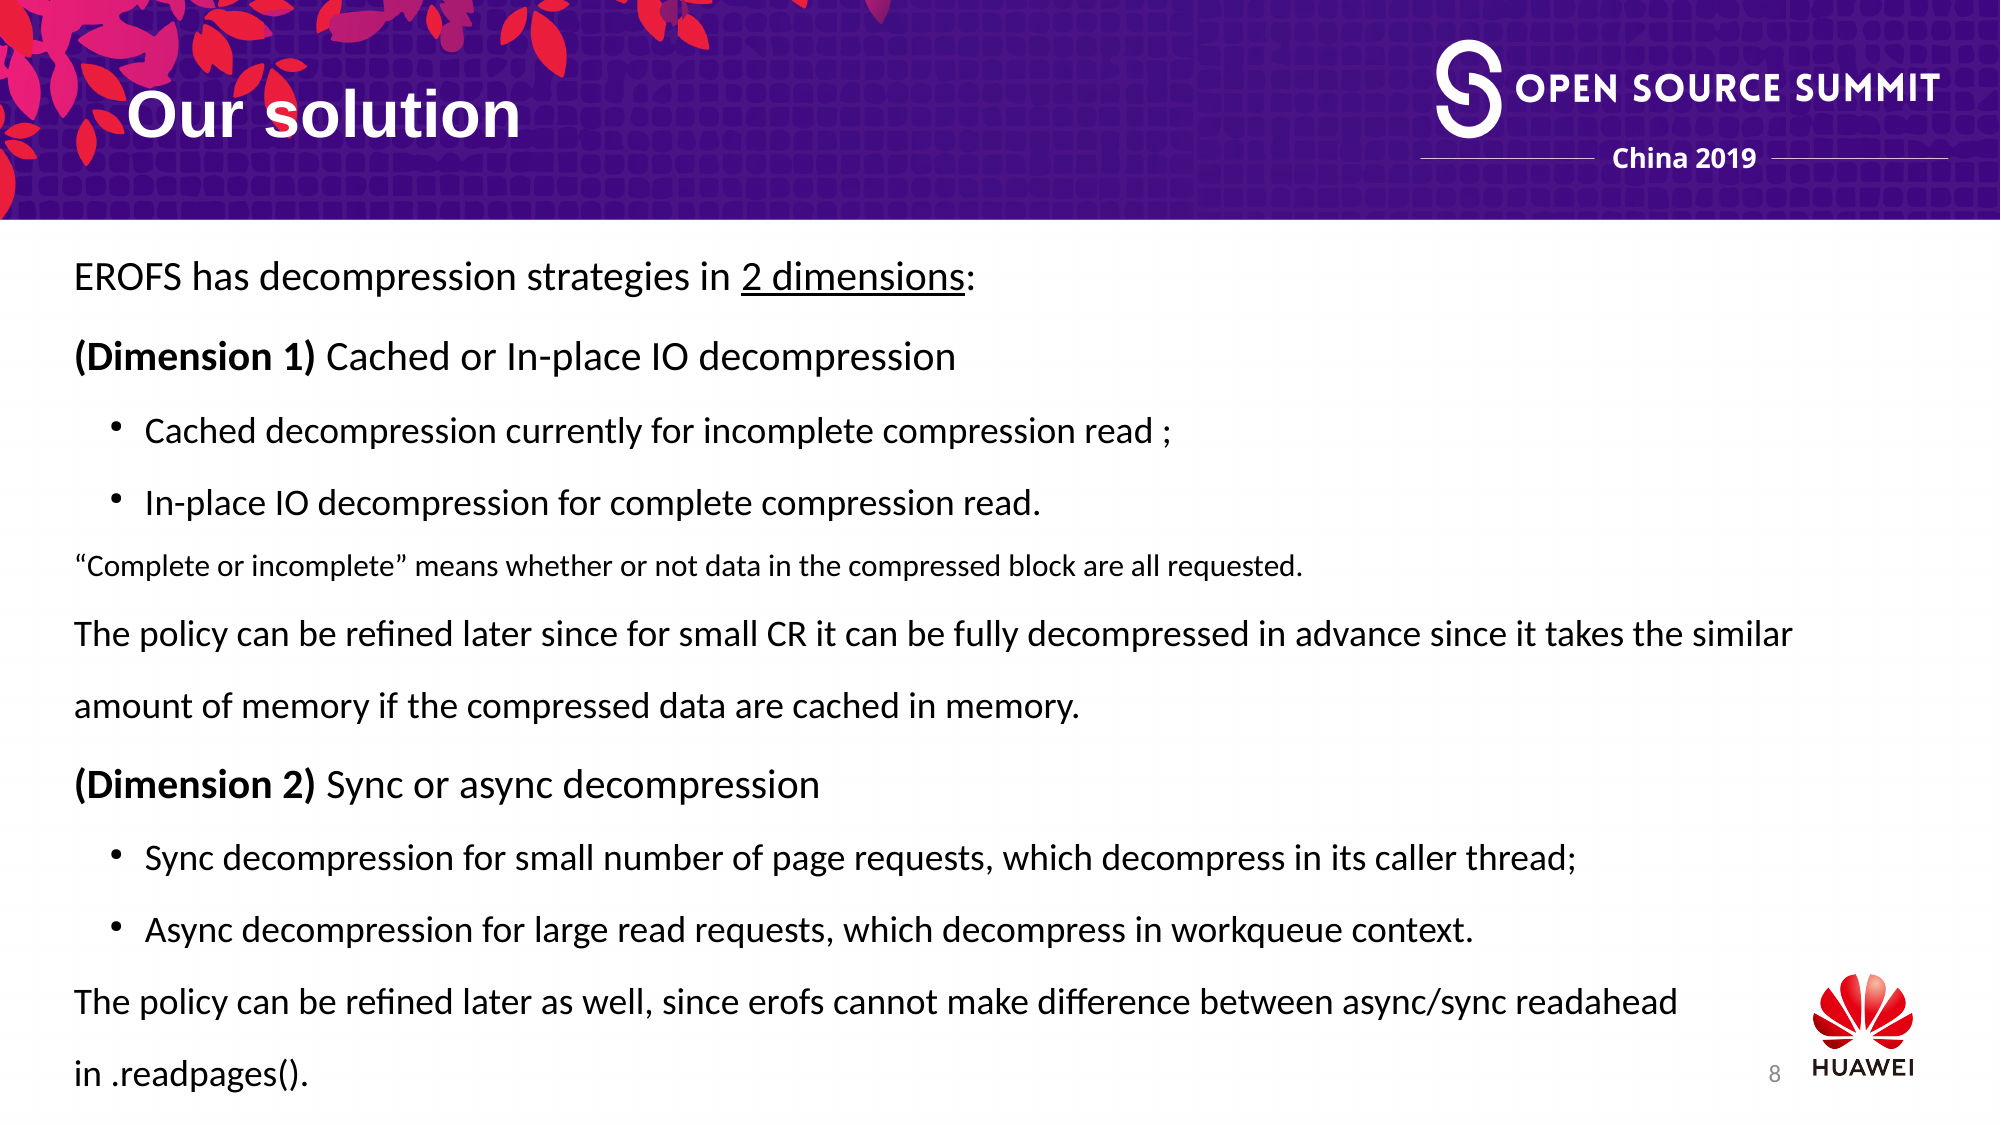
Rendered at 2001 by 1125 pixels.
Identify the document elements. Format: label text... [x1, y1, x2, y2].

text_box EROFS has decompression strategies in 2 dimensions: (Dimension 1) Cached or In-place IO decompression Cached decompression currently for incomplete compression read ; In-place IO decompression for complete compression read. “Complete or incomplete” means whether or not data in the compressed block are all requested. The policy can be refined later since for small CR it can be fully decompressed in advance since it takes the similar amount of memory if the compressed data are cached in memory. (Dimension 2) Sync or async decompression Sync decompression for small number of page requests, which decompress in its caller thread; Async decompression for large read requests, which decompress in workqueue context. The policy can be refined later as well, since erofs cannot make difference between async/sync readahead in .readpages(). [59, 203, 1918, 1063]
picture [0, 0, 2000, 1125]
text_box Our solution [111, 72, 1428, 203]
